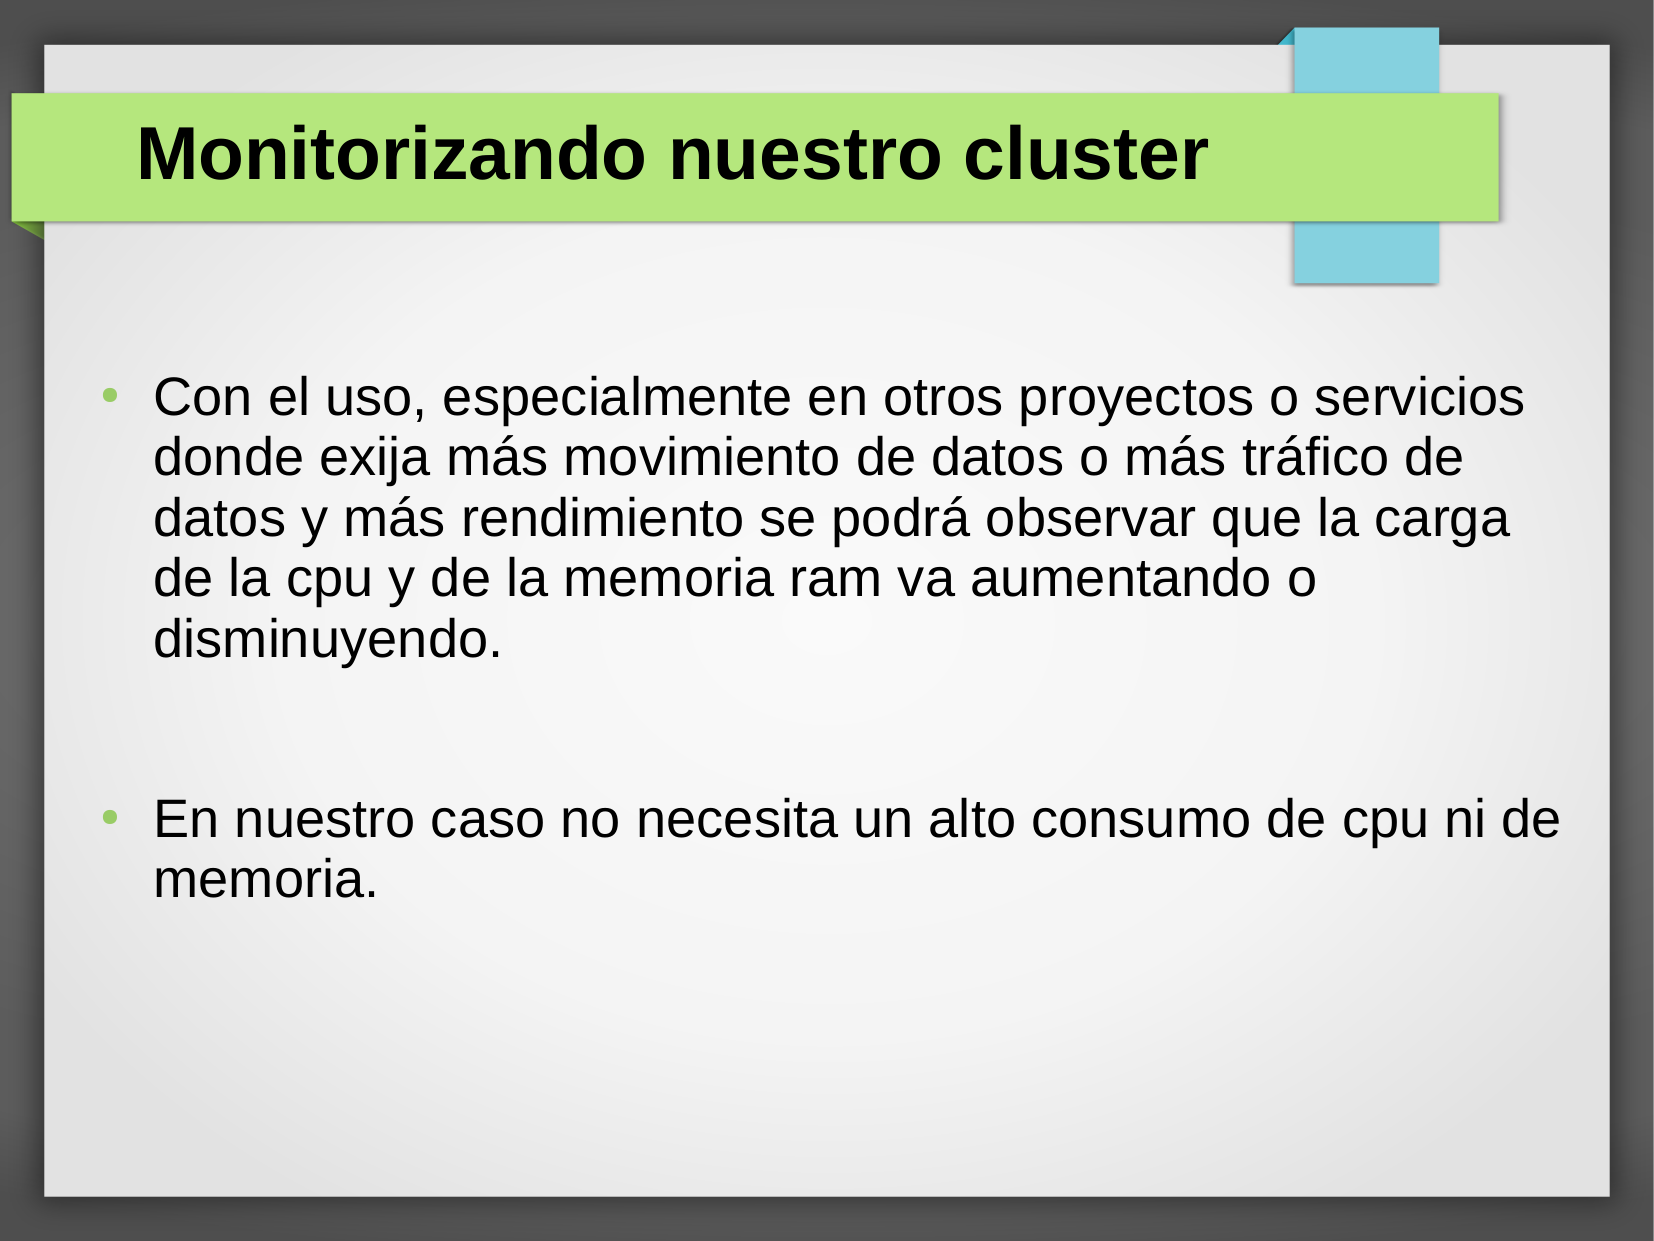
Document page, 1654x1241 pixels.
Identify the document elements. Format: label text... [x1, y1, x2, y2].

picture [0, 0, 1654, 1241]
title Monitorizando nuestro cluster [82, 94, 1264, 213]
list Con el uso, especialmente en otros proyectos o servicios donde exija más movimiento de datos o más tráfico de datos y más rendimiento se podrá observar que la carga de la cpu y de la memoria ram va aumentando o disminuyendo. En nuestro caso no necesita un alto consumo de cpu ni de memoria. [82, 366, 1571, 1086]
